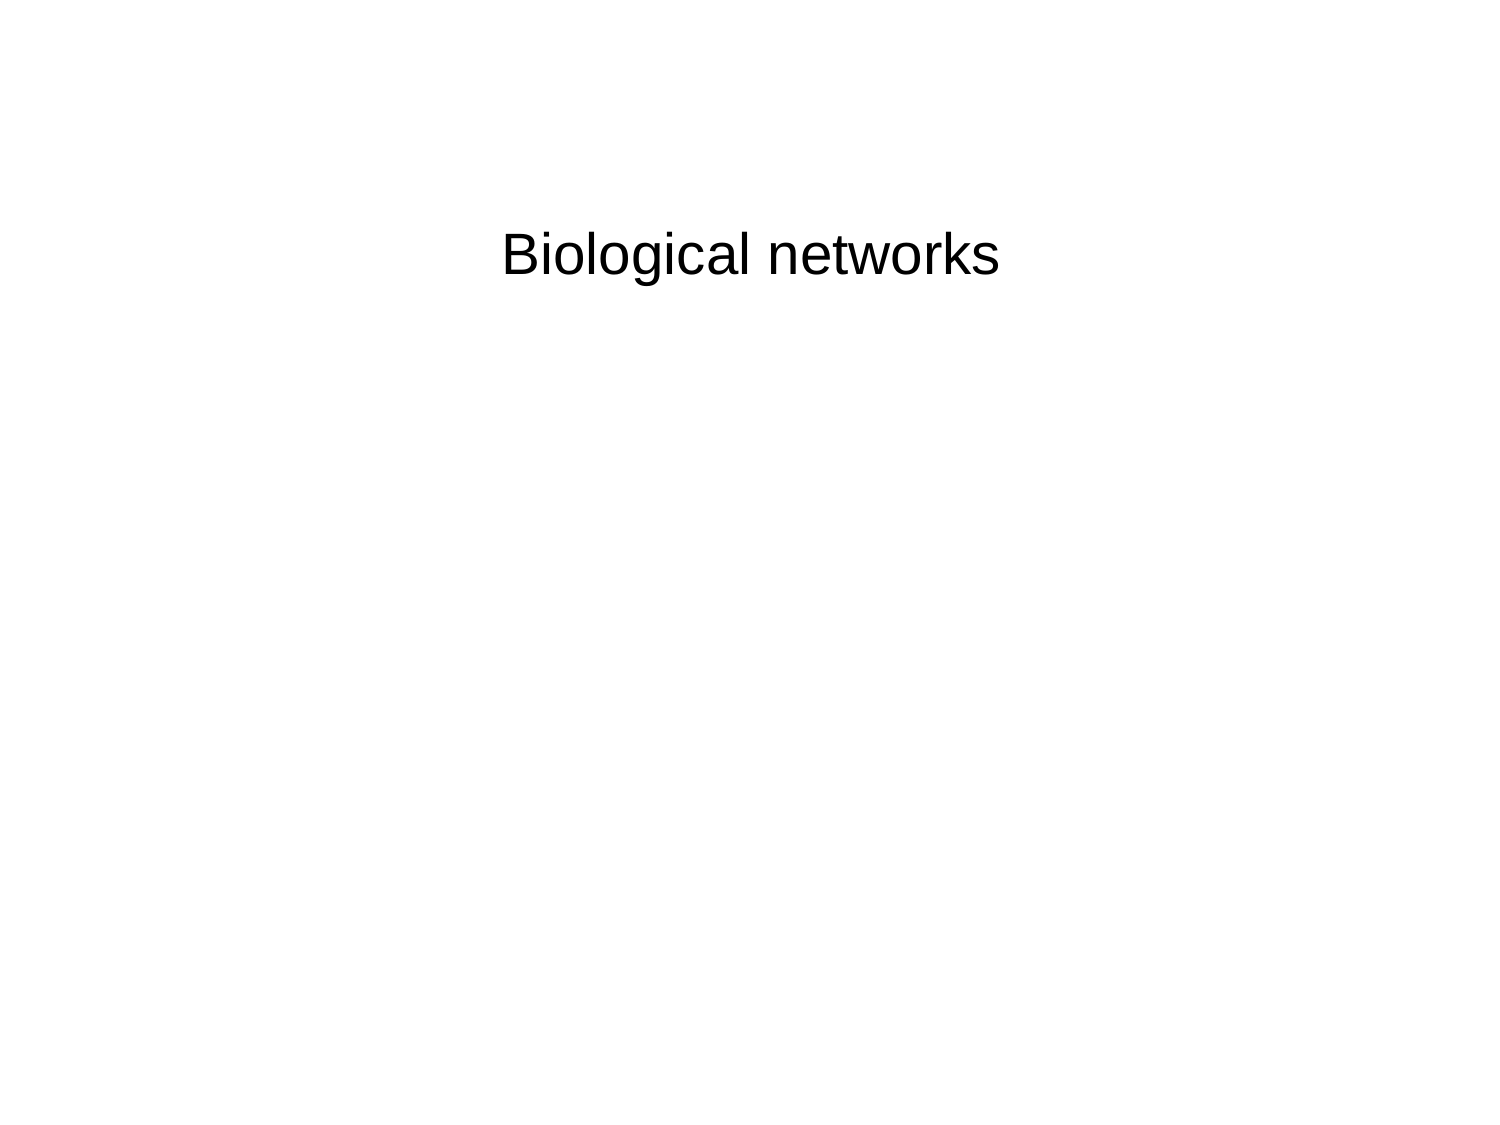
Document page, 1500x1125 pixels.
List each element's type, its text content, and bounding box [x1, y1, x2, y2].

subtitle Biological networks [19, 17, 1485, 1064]
